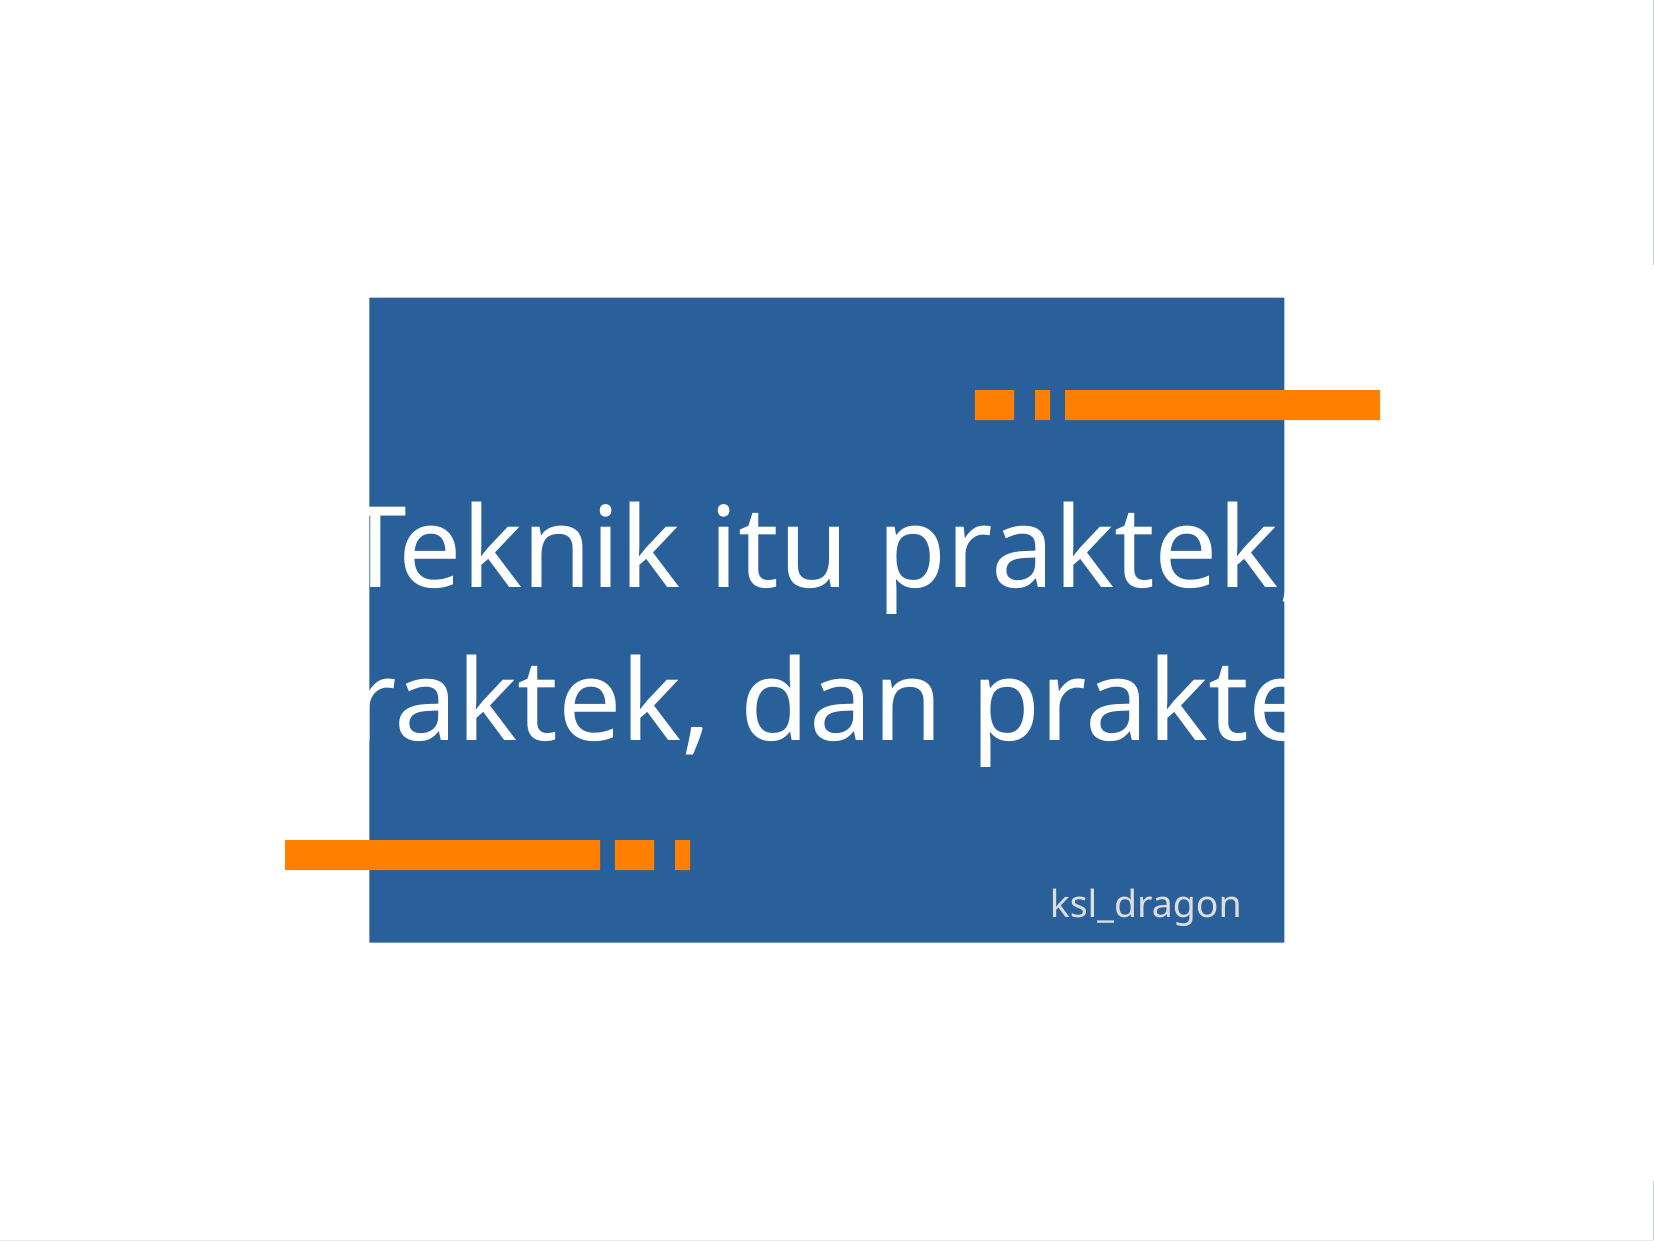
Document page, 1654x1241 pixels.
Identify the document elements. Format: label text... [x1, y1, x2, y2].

text_box [0, 0, 1654, 1241]
text_box ksl_dragon [1035, 870, 1276, 967]
text_box Teknik itu praktek, praktek, dan praktek [369, 297, 1285, 943]
